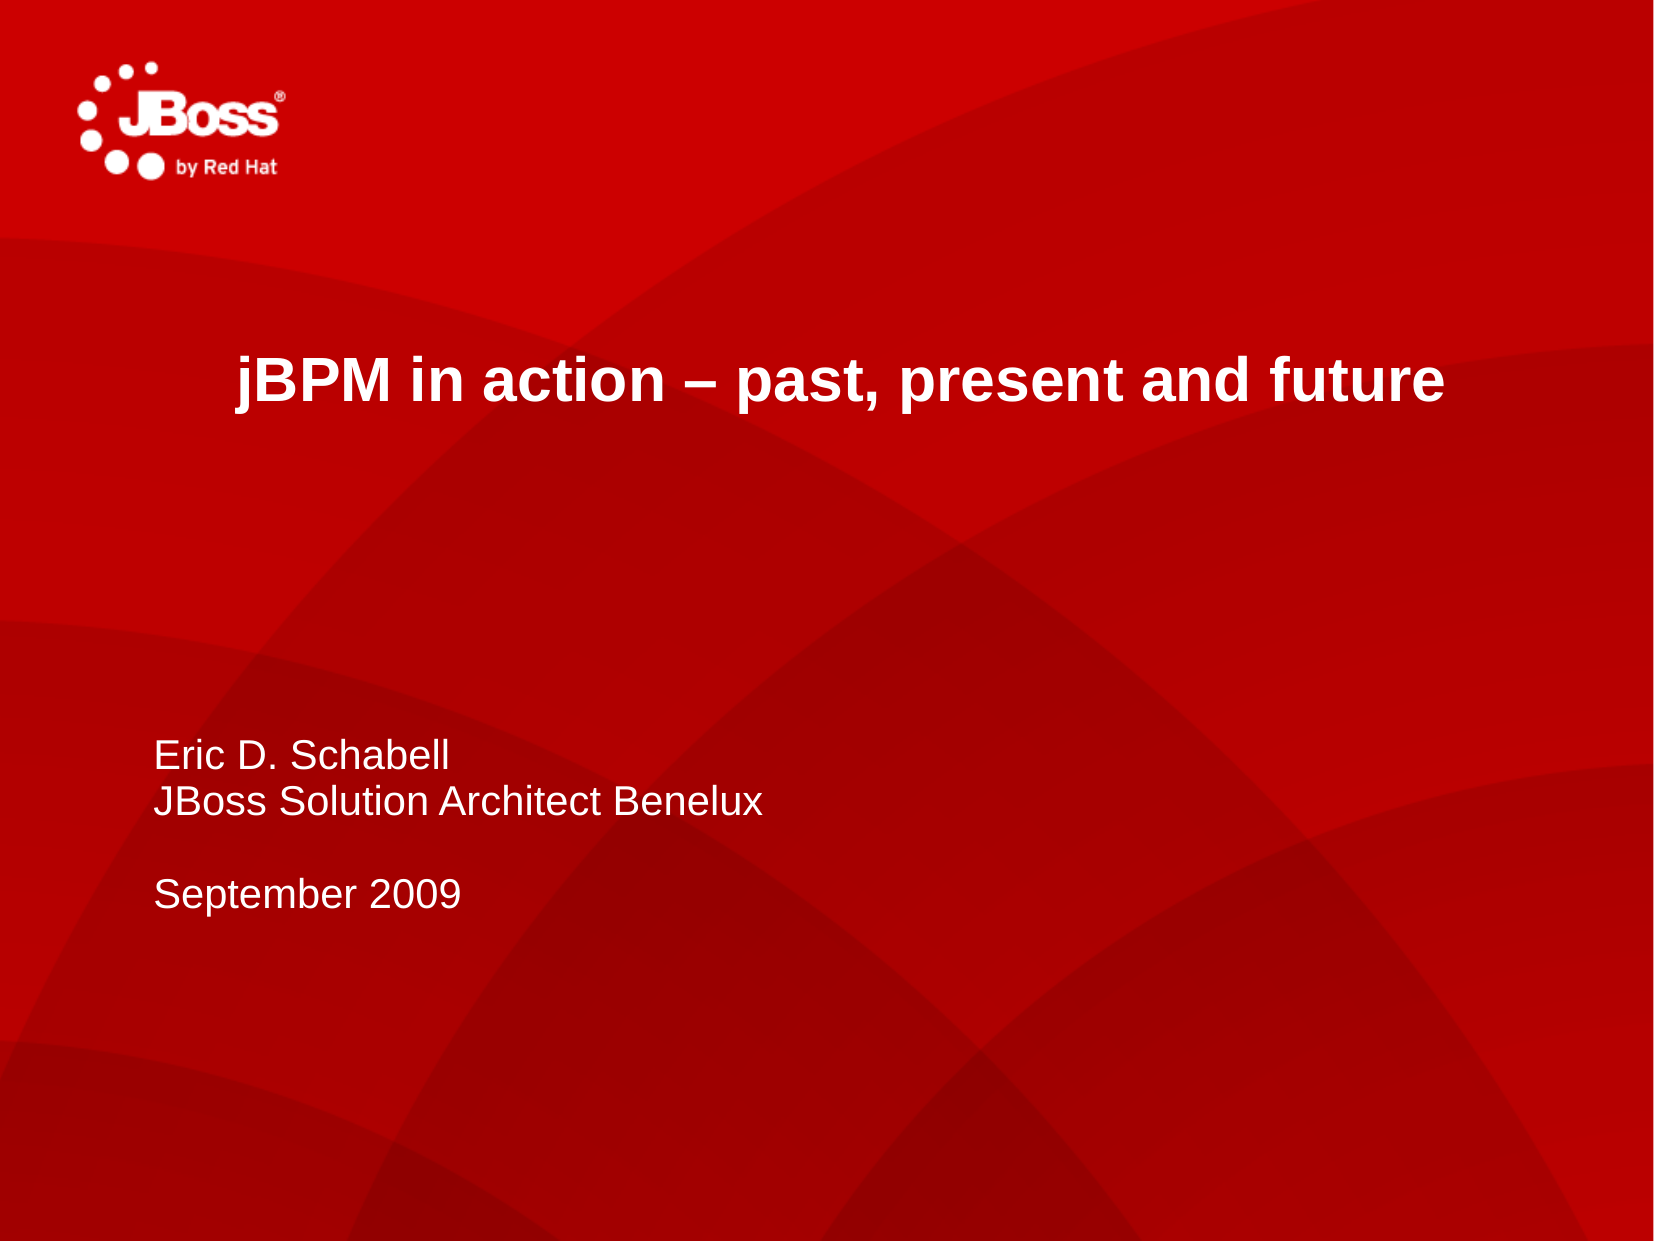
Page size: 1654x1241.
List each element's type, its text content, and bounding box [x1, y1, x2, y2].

picture [0, 0, 1654, 1241]
text_box jBPM in action – past, present and future Eric D. Schabell JBoss Solution Architect Benelux September 2009 [138, 267, 1547, 1183]
